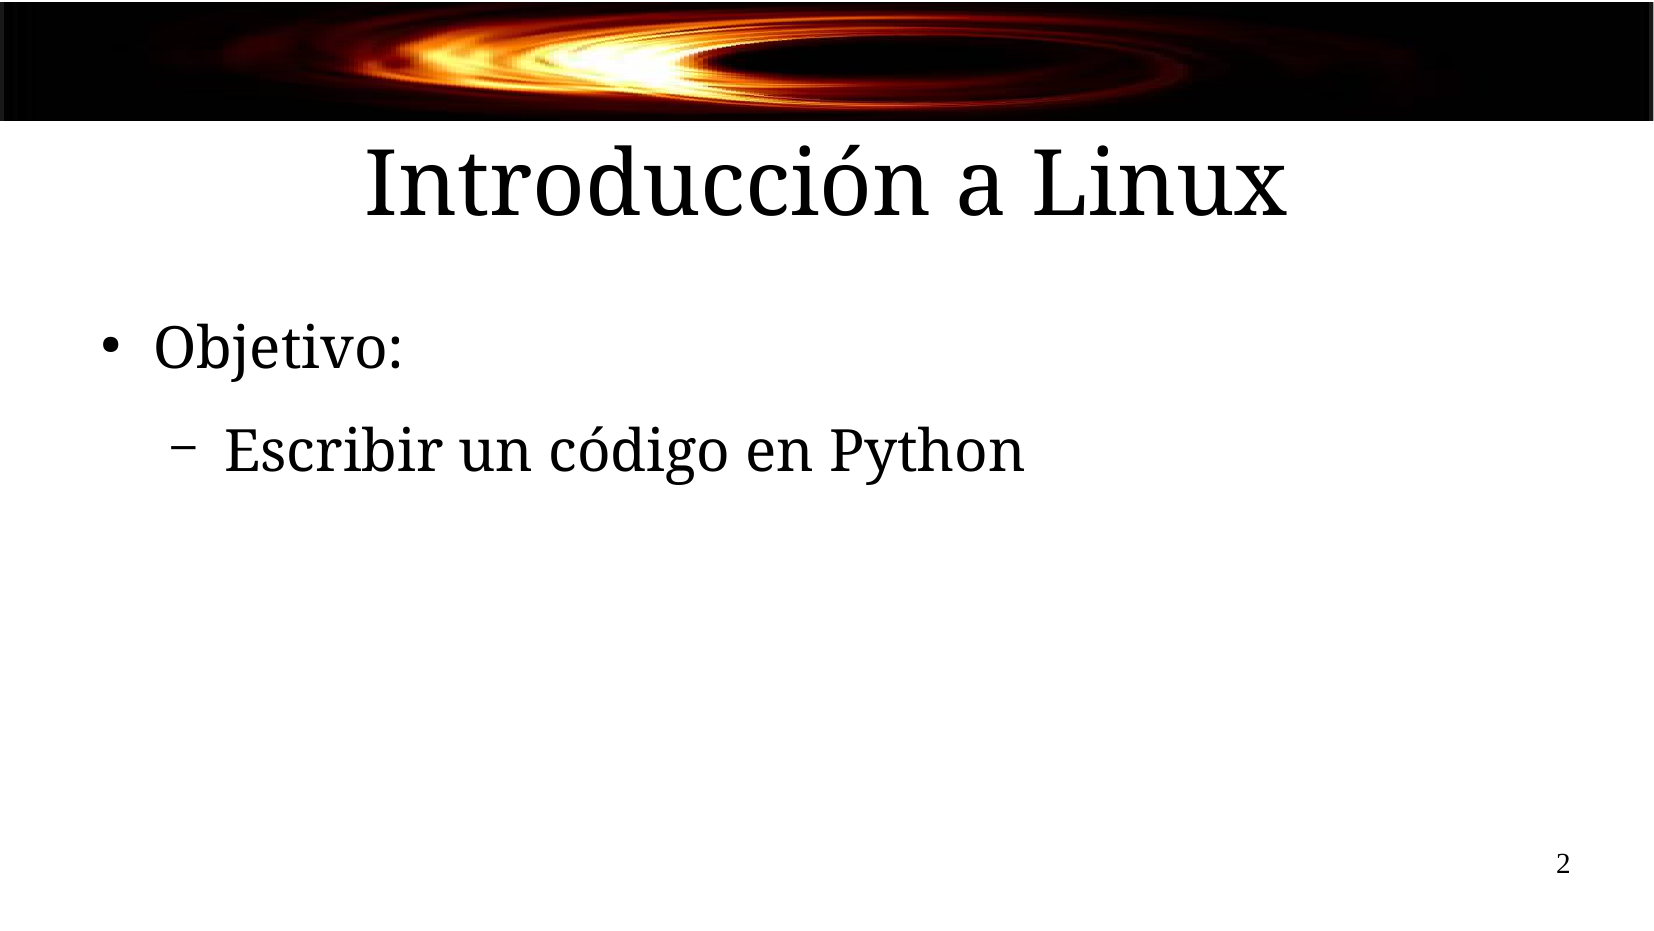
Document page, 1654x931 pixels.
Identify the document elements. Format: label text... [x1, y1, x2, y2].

title Introducción a Linux [82, 121, 1571, 258]
picture [0, 2, 1654, 121]
list Objetivo: Escribir un código en Python [82, 306, 1571, 846]
